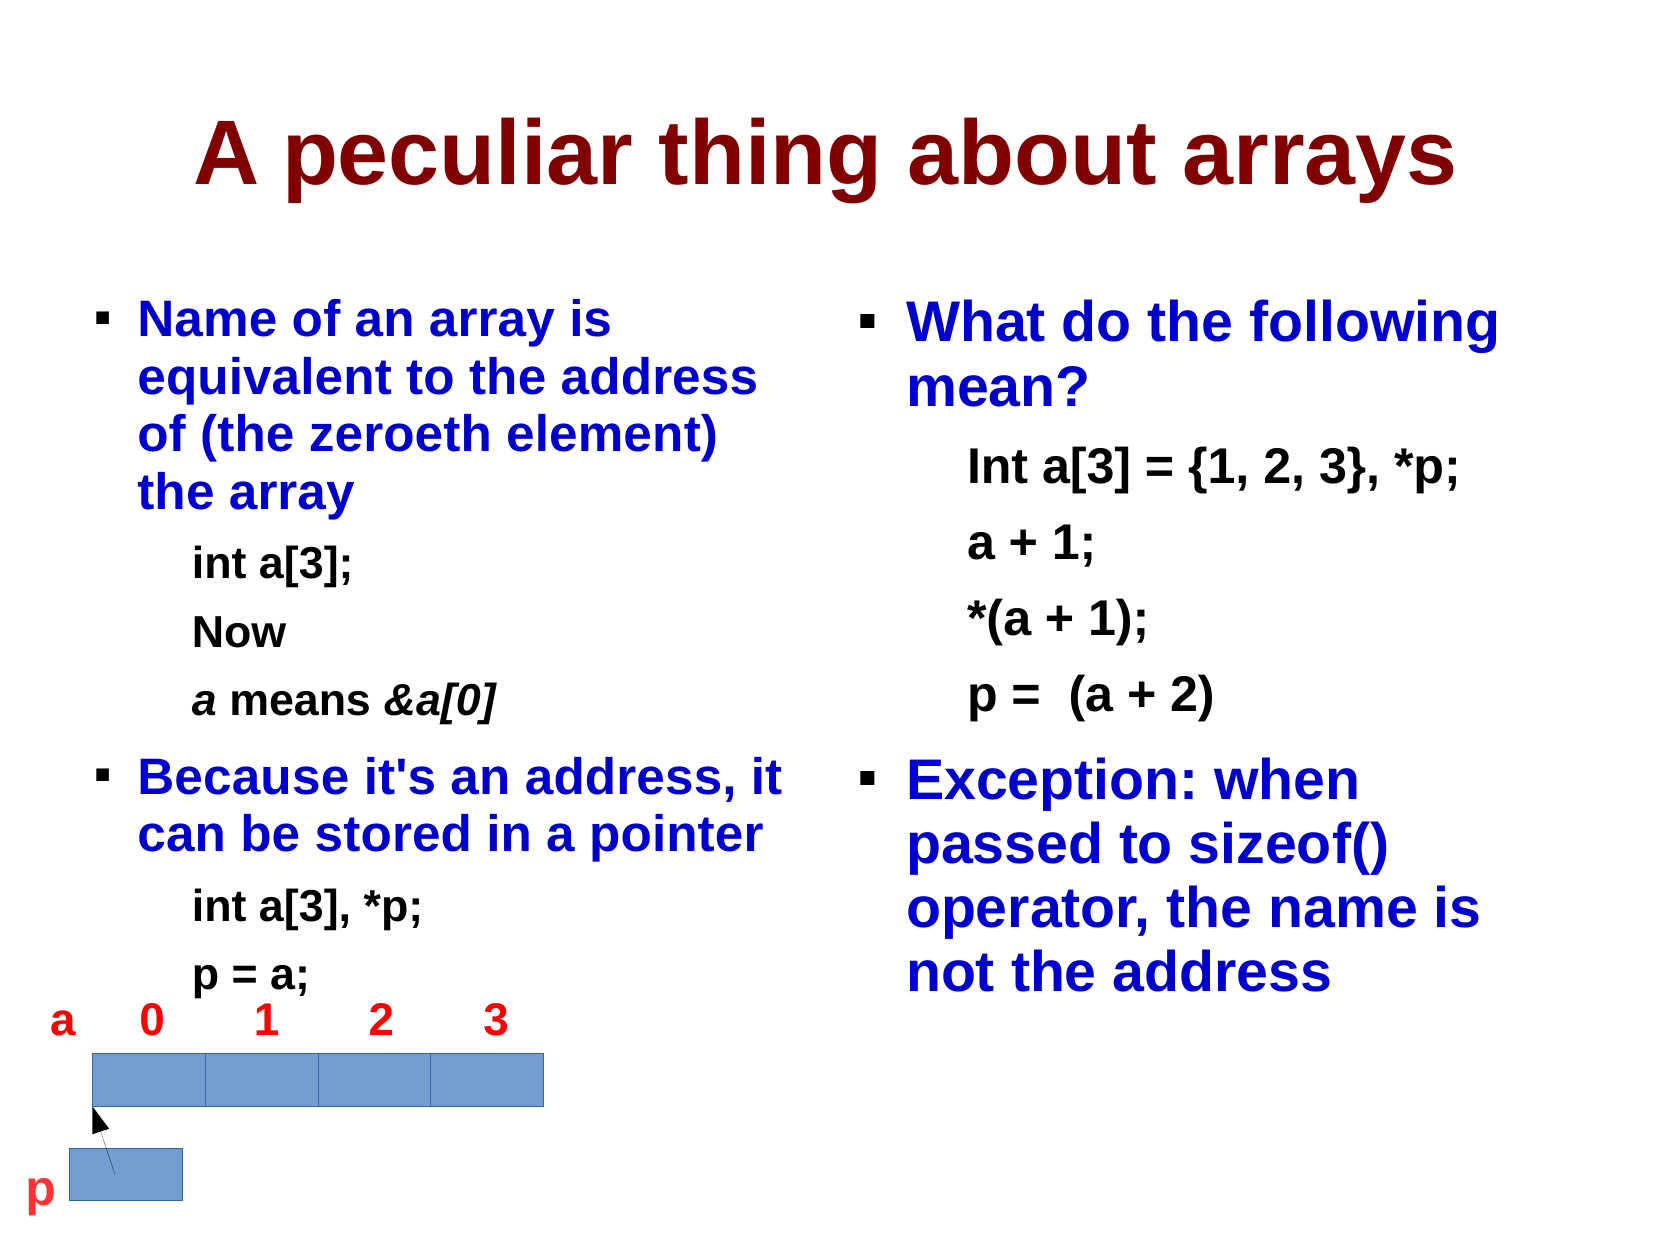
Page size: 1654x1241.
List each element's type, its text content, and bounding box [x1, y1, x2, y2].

title A peculiar thing about arrays [82, 49, 1571, 257]
text_box [69, 1148, 183, 1201]
list Name of an array is equivalent to the address of (the zeroeth element) the array int a[3]; Now a means &a[0] Because it's an address, it can be stored in a pointer int a[3], *p; p = a; [82, 290, 809, 1010]
list What do the following mean? Int a[3] = {1, 2, 3}, *p; a + 1; *(a + 1); p = (a + 2) Exception: when passed to sizeof() operator, the name is not the address [845, 290, 1572, 1010]
text_box p [10, 1152, 68, 1224]
text_box [92, 1053, 544, 1107]
text_box a 0 1 2 3 [35, 986, 544, 1053]
